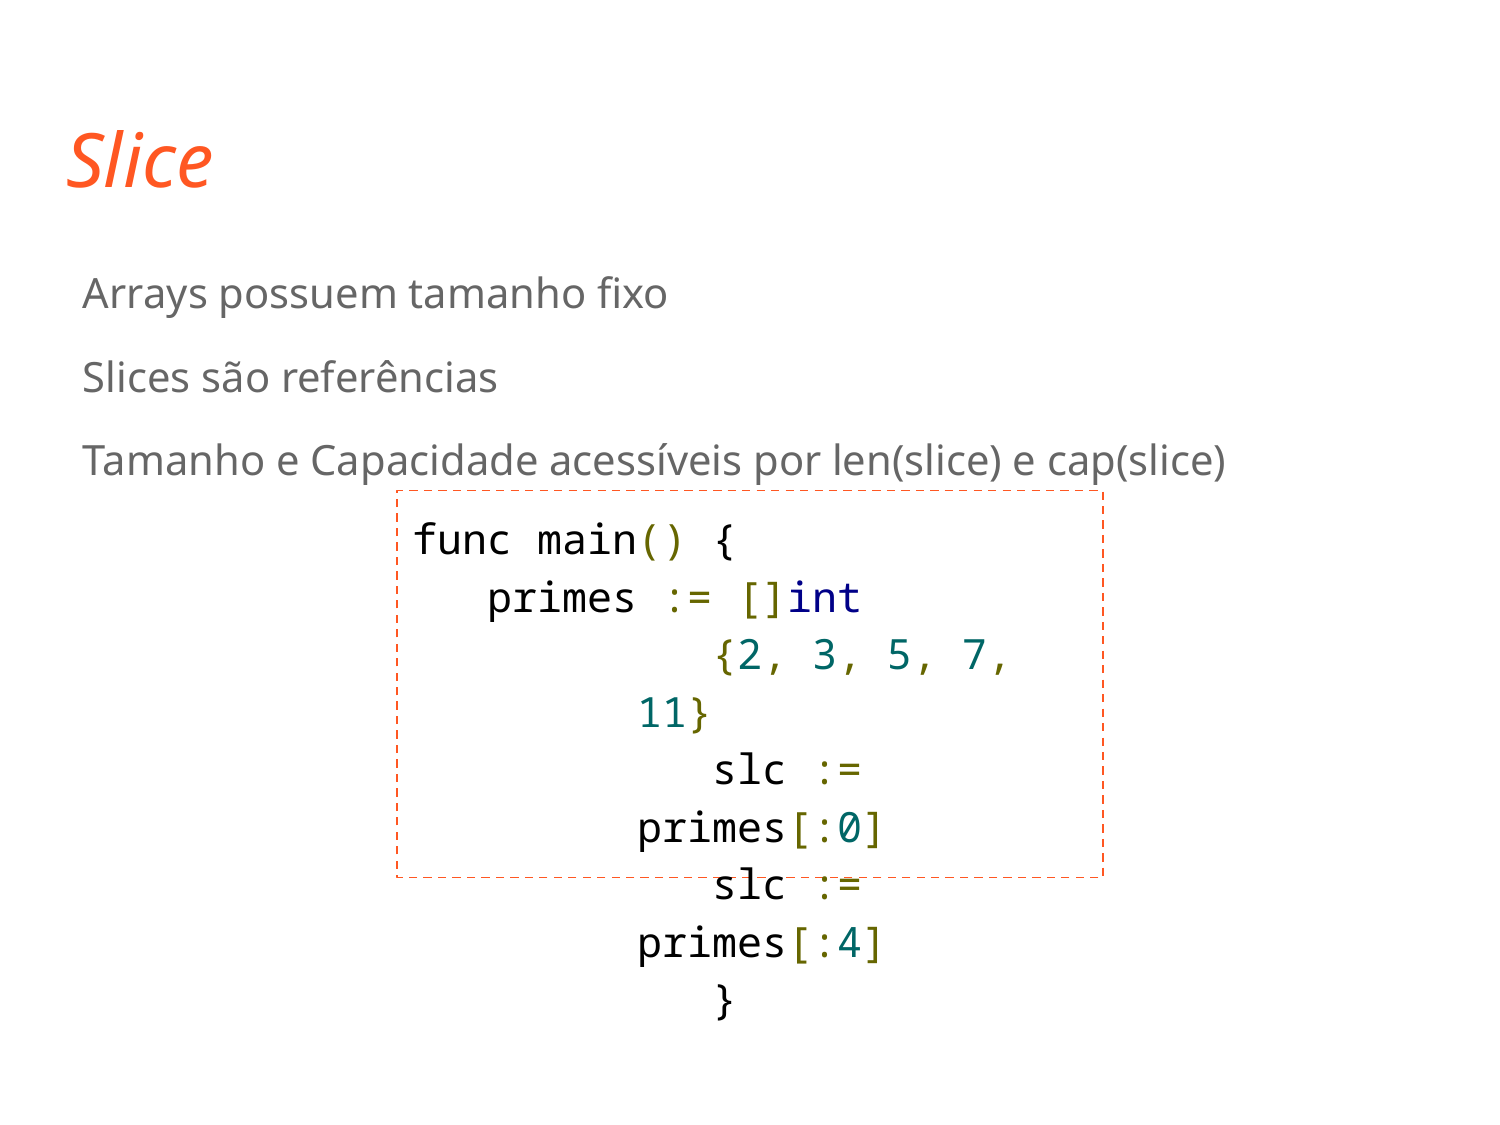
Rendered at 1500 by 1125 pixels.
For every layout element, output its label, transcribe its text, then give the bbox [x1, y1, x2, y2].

text_box func main() { primes := []int {2, 3, 5, 7, 11} slc := primes[:0] slc := primes[:4] } [397, 490, 1103, 878]
title Slice [51, 97, 1449, 223]
list Arrays possuem tamanho fixo Slices são referências Tamanho e Capacidade acessíveis por len(slice) e cap(slice) [51, 252, 1449, 1000]
